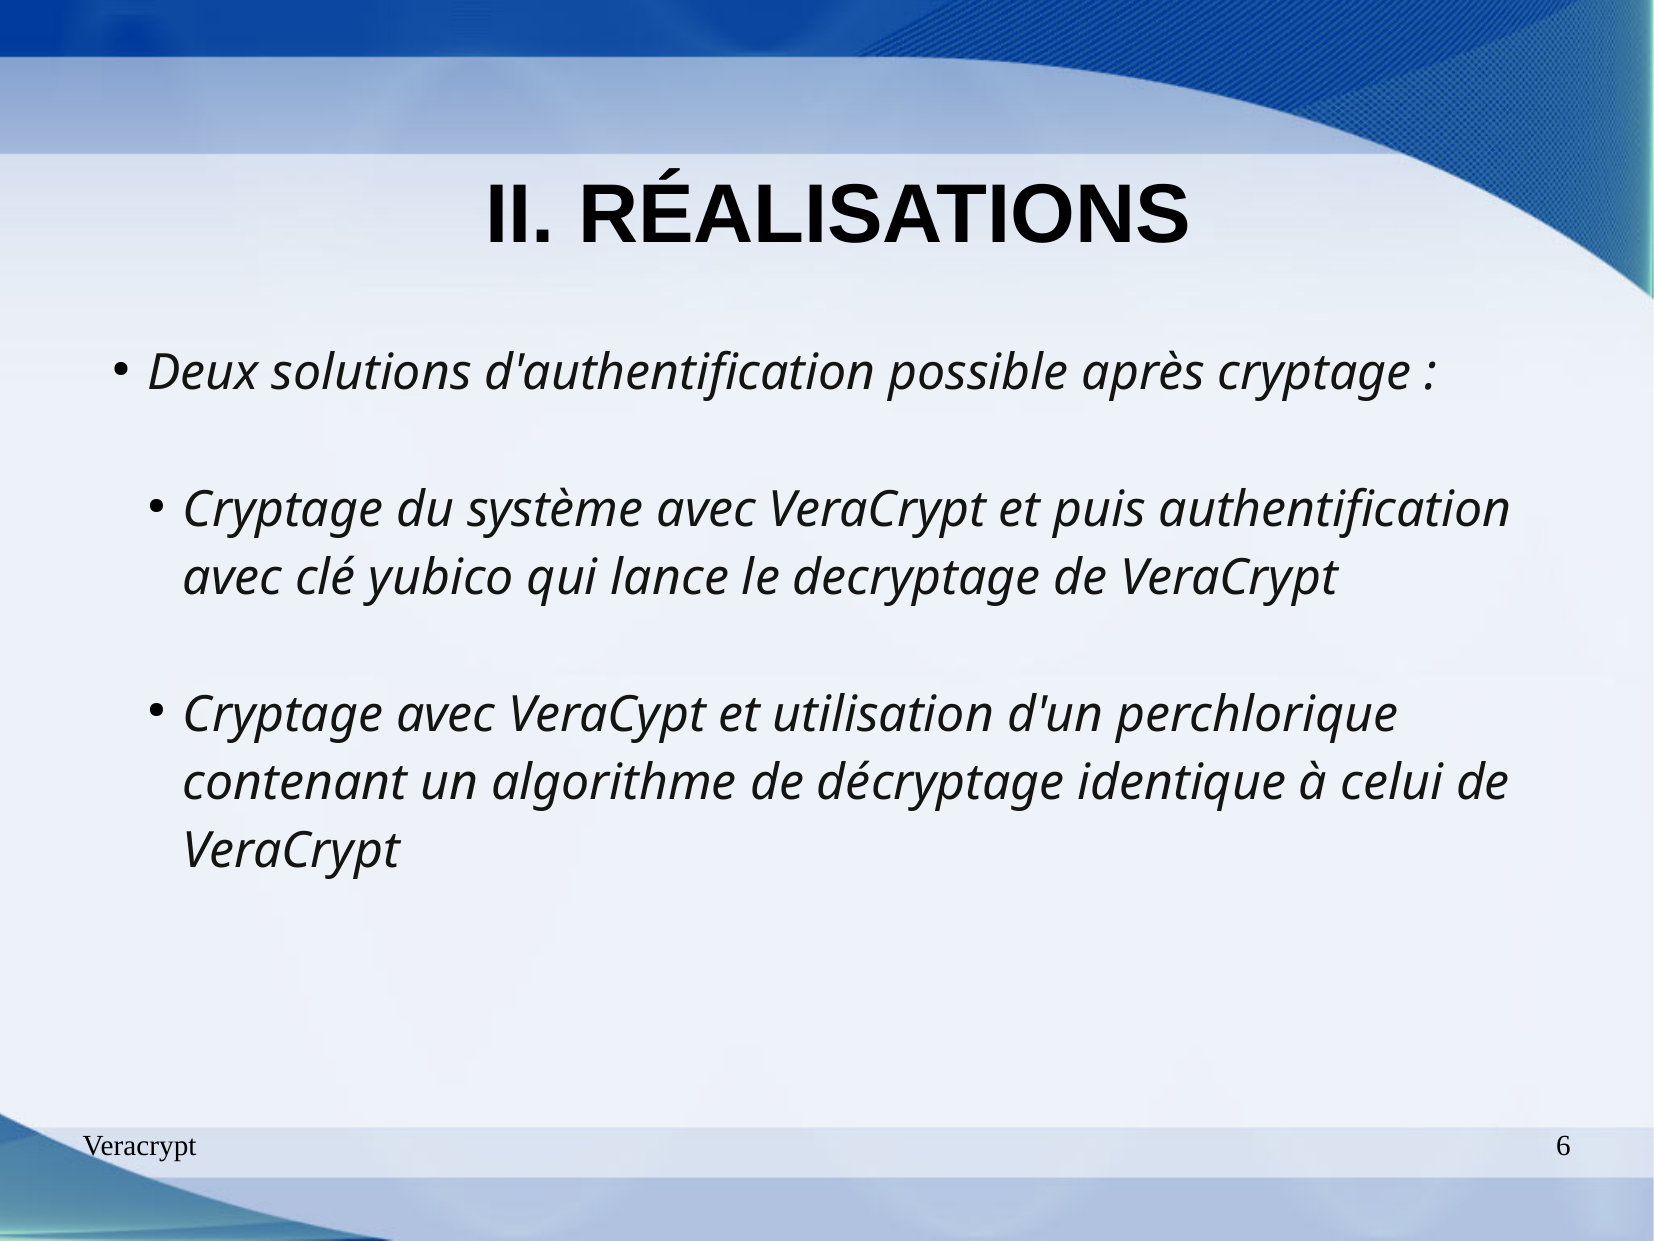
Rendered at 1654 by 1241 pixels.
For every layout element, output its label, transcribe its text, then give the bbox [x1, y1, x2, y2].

text_box Deux solutions d'authentification possible après cryptage : Cryptage du système avec VeraCrypt et puis authentification avec clé yubico qui lance le decryptage de VeraCrypt Cryptage avec VeraCypt et utilisation d'un perchlorique contenant un algorithme de décryptage identique à celui de VeraCrypt [97, 328, 1562, 1009]
picture [0, 0, 1654, 1241]
text_box II. RÉALISATIONS [259, 159, 1394, 268]
